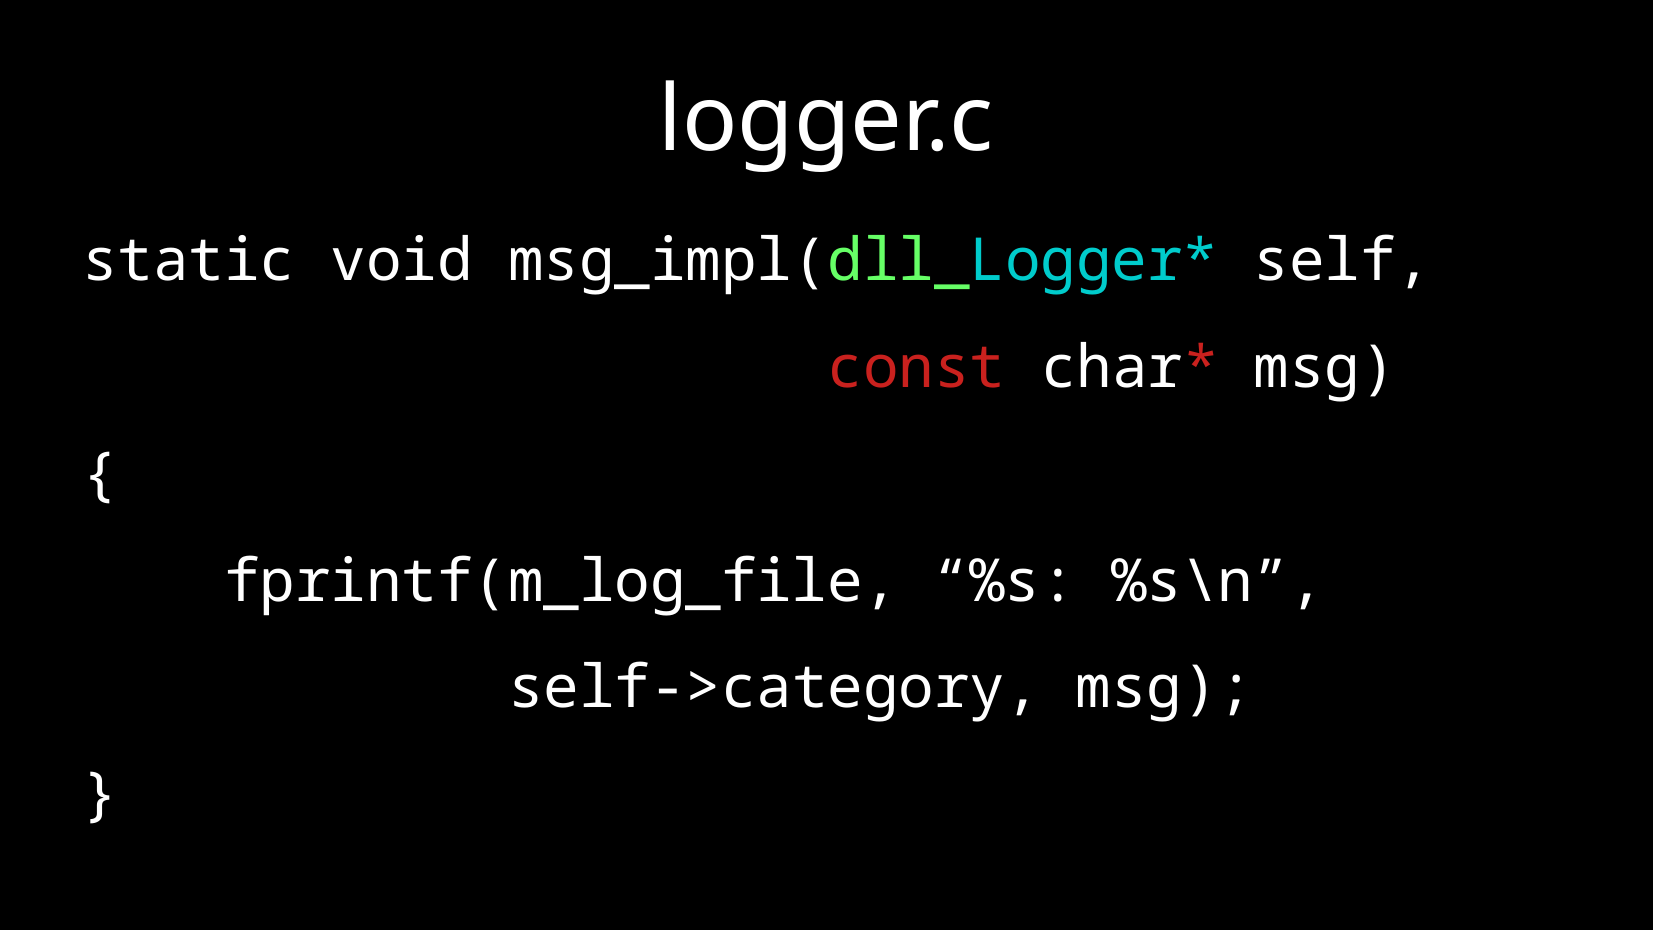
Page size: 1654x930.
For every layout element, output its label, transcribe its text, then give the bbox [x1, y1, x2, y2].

list static void msg_impl(dll_Logger* self, const char* msg) { fprintf(m_log_file, “%s: %s\n”, self->category, msg); } [82, 217, 1571, 841]
title logger.c [82, 37, 1571, 193]
